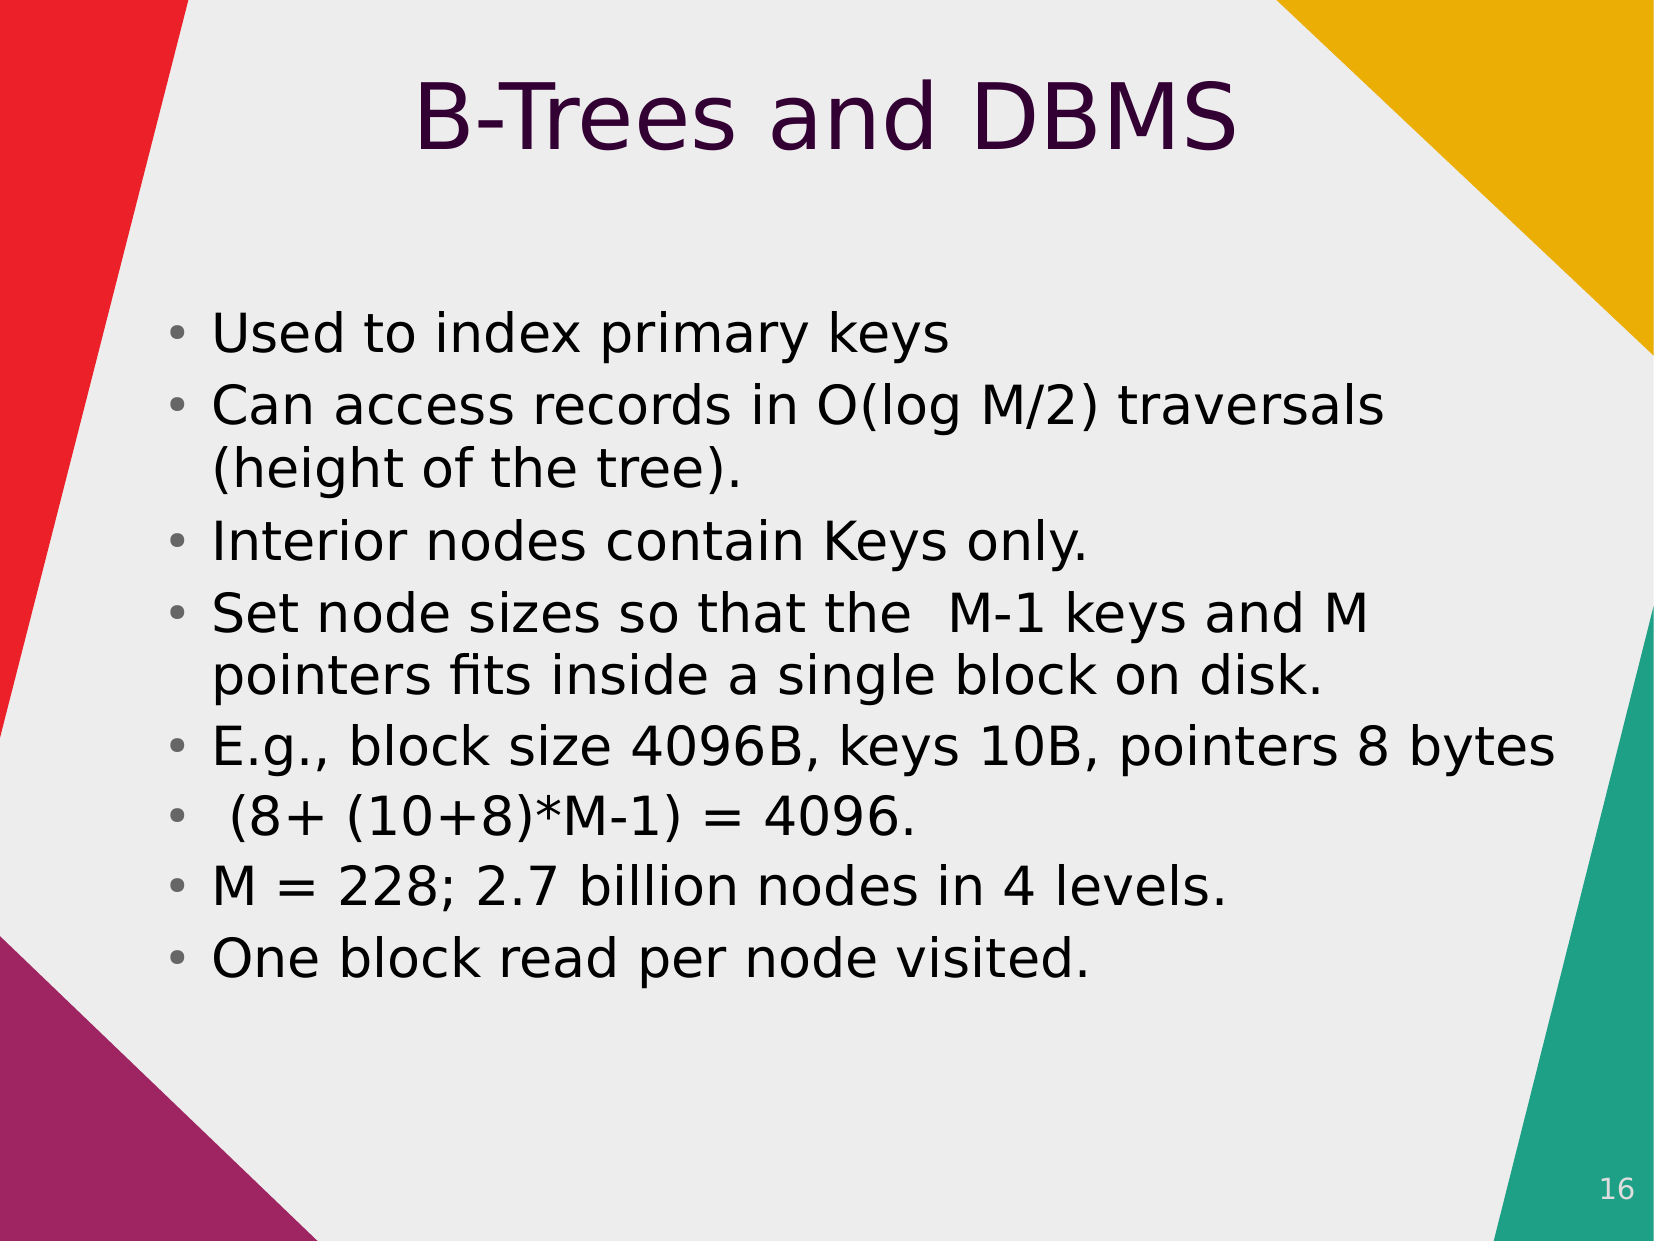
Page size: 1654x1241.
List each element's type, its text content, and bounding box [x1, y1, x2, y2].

title B-Trees and DBMS [114, 64, 1539, 279]
list Used to index primary keys Can access records in O(log M/2) traversals (height of the tree). Interior nodes contain Keys only. Set node sizes so that the M-1 keys and M pointers fits inside a single block on disk. E.g., block size 4096B, keys 10B, pointers 8 bytes (8+ (10+8)*M-1) = 4096. M = 228; 2.7 billion nodes in 4 levels. One block read per node visited. [153, 302, 1578, 1033]
